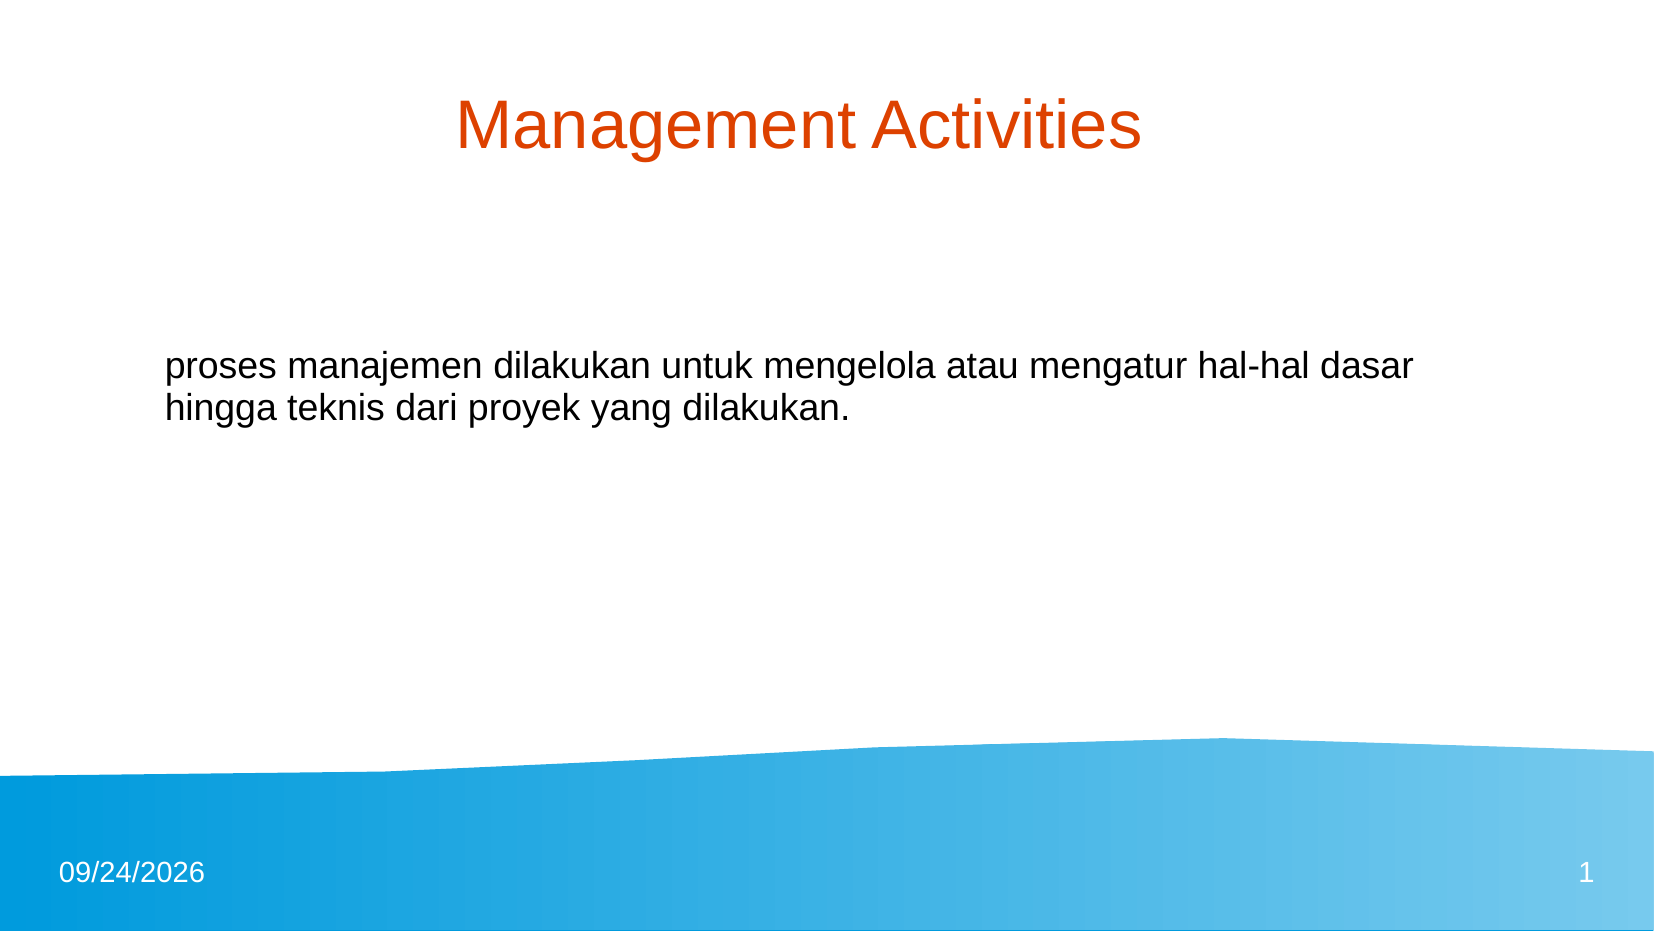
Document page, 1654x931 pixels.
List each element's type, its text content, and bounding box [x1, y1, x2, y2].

title Management Activities [61, 75, 1538, 253]
text_box proses manajemen dilakukan untuk mengelola atau mengatur hal-hal dasar hingga teknis dari proyek yang dilakukan. [150, 337, 1538, 479]
